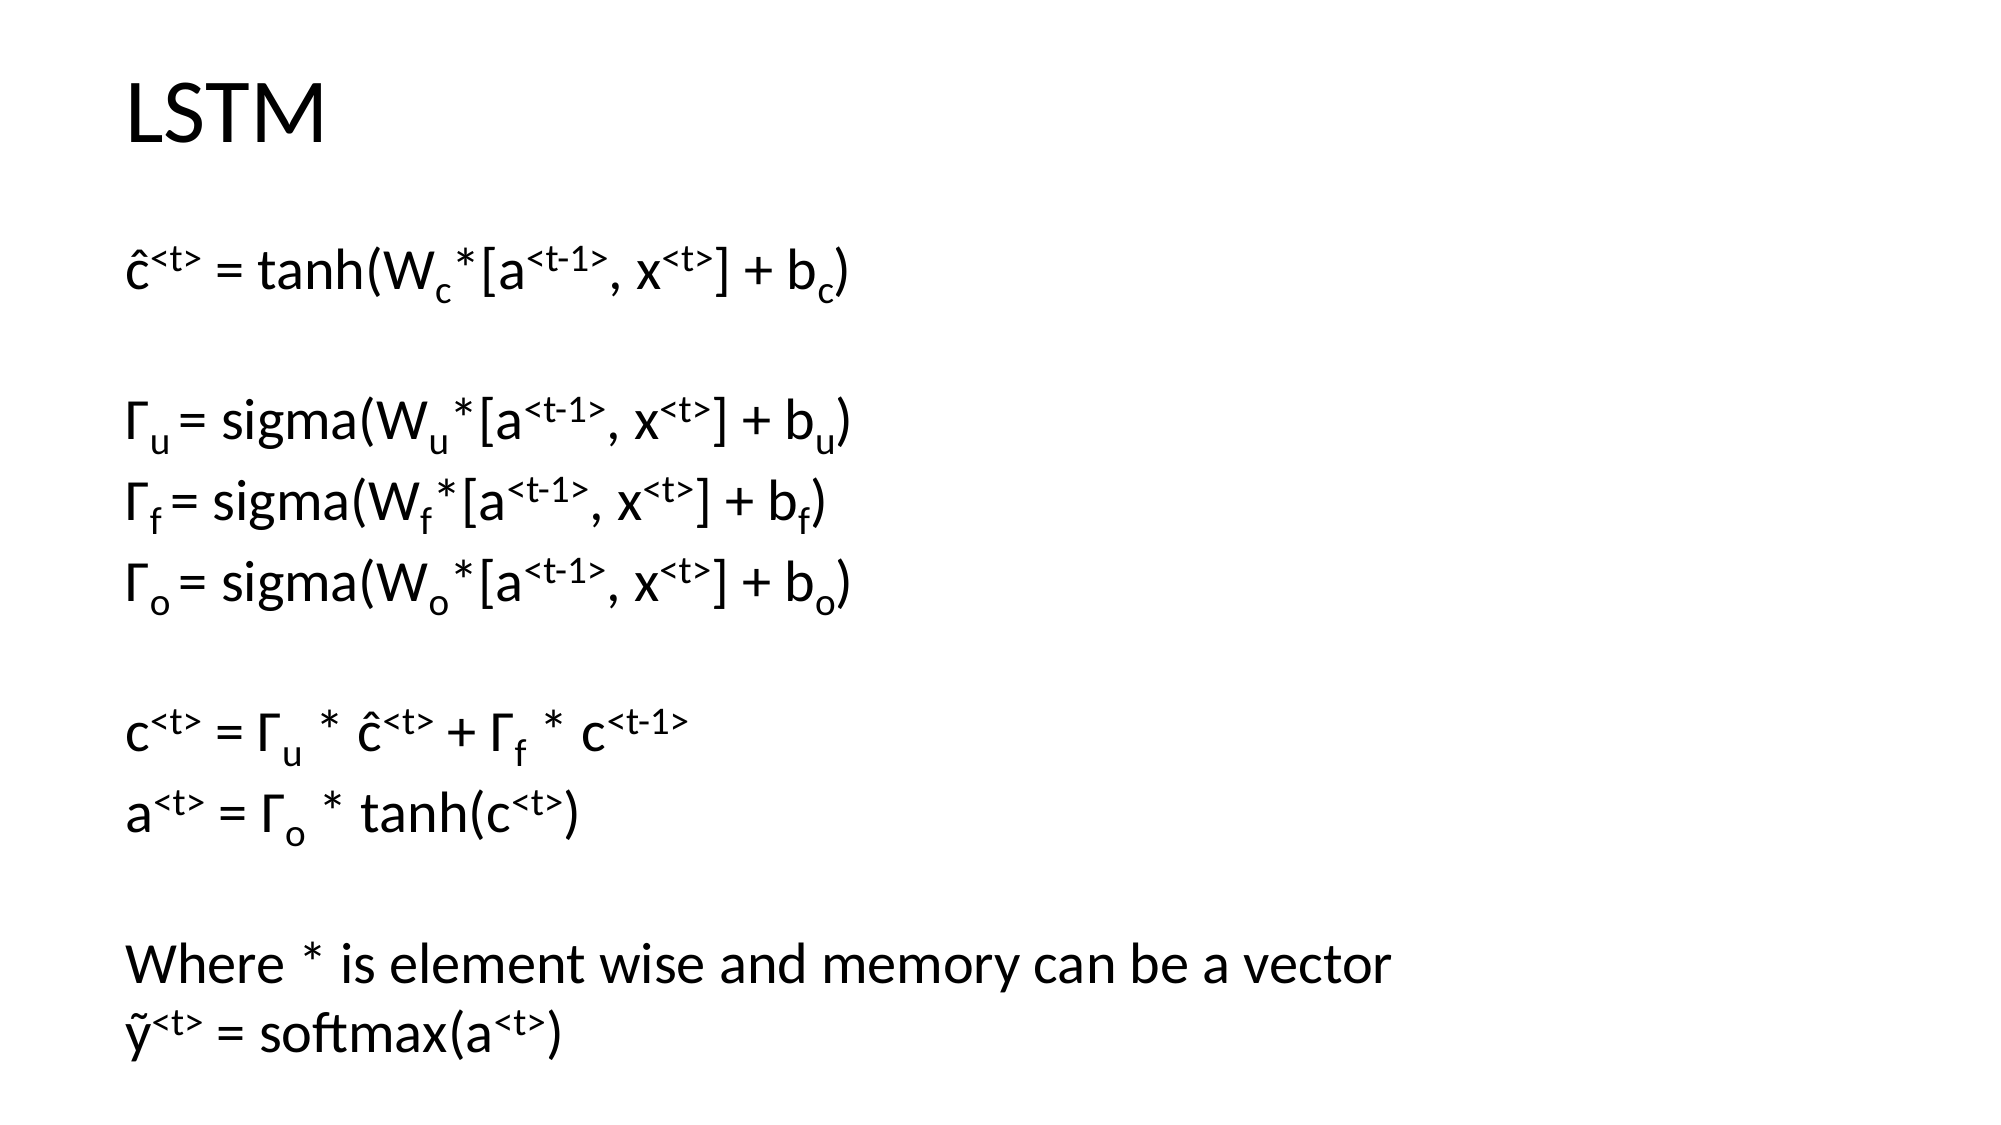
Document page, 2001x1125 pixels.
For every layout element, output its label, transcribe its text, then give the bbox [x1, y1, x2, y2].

text_box LSTM ĉ<t> = tanh(Wc*[a<t-1>, x<t>] + bc) Γu = sigma(Wu*[a<t-1>, x<t>] + bu) Γf = sigma(Wf*[a<t-1>, x<t>] + bf) Γo = sigma(Wo*[a<t-1>, x<t>] + bo) c<t> = Γu * ĉ<t> + Γf * c<t-1> a<t> = Γo * tanh(c<t>) Where * is element wise and memory can be a vector ỹ<t> = softmax(a<t>) [110, 43, 1890, 995]
